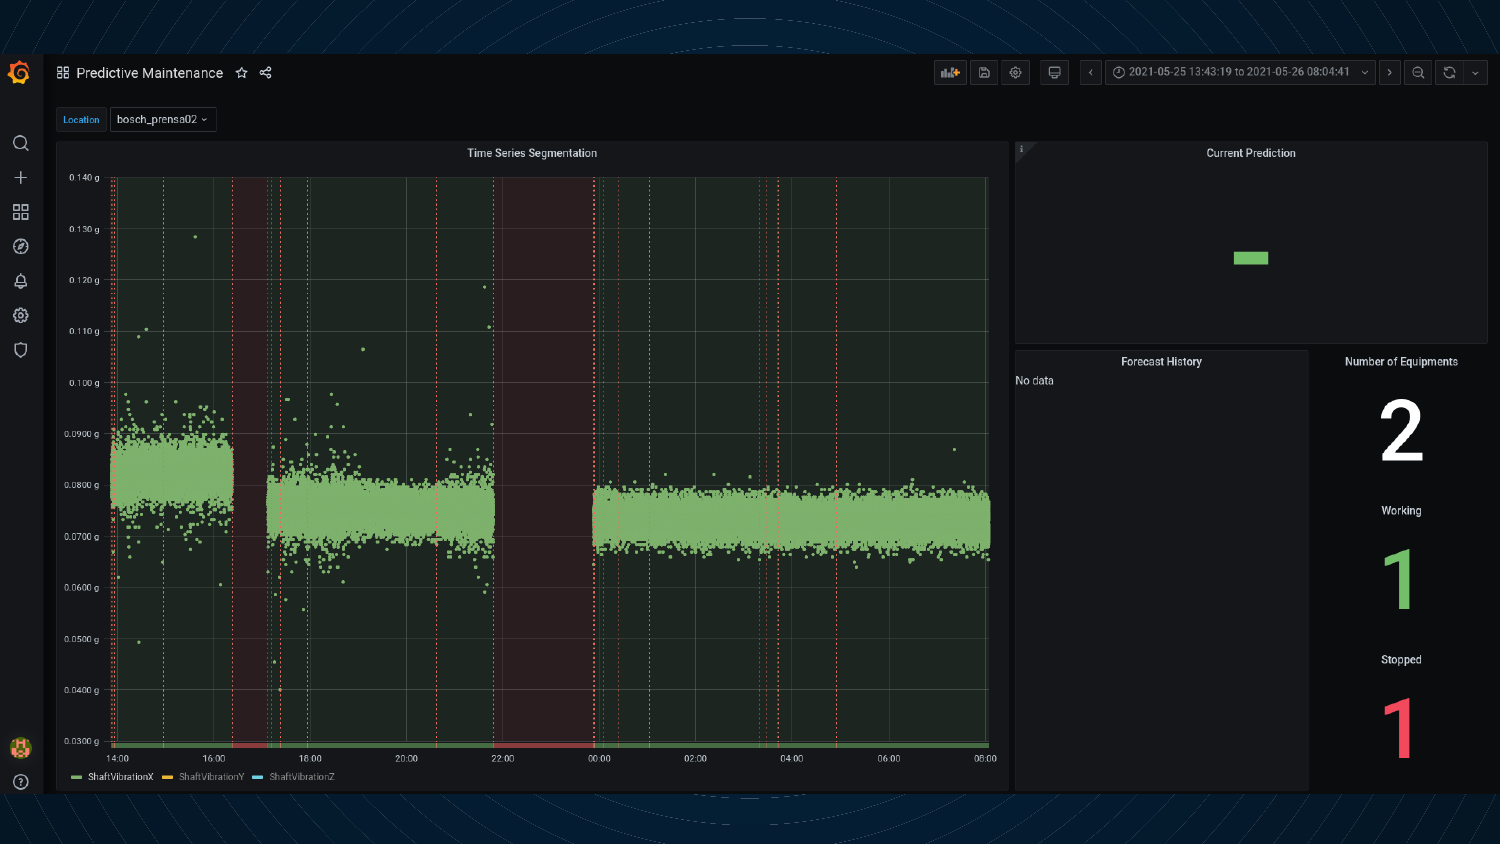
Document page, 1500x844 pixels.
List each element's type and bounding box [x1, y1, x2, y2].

picture [0, 54, 1500, 794]
